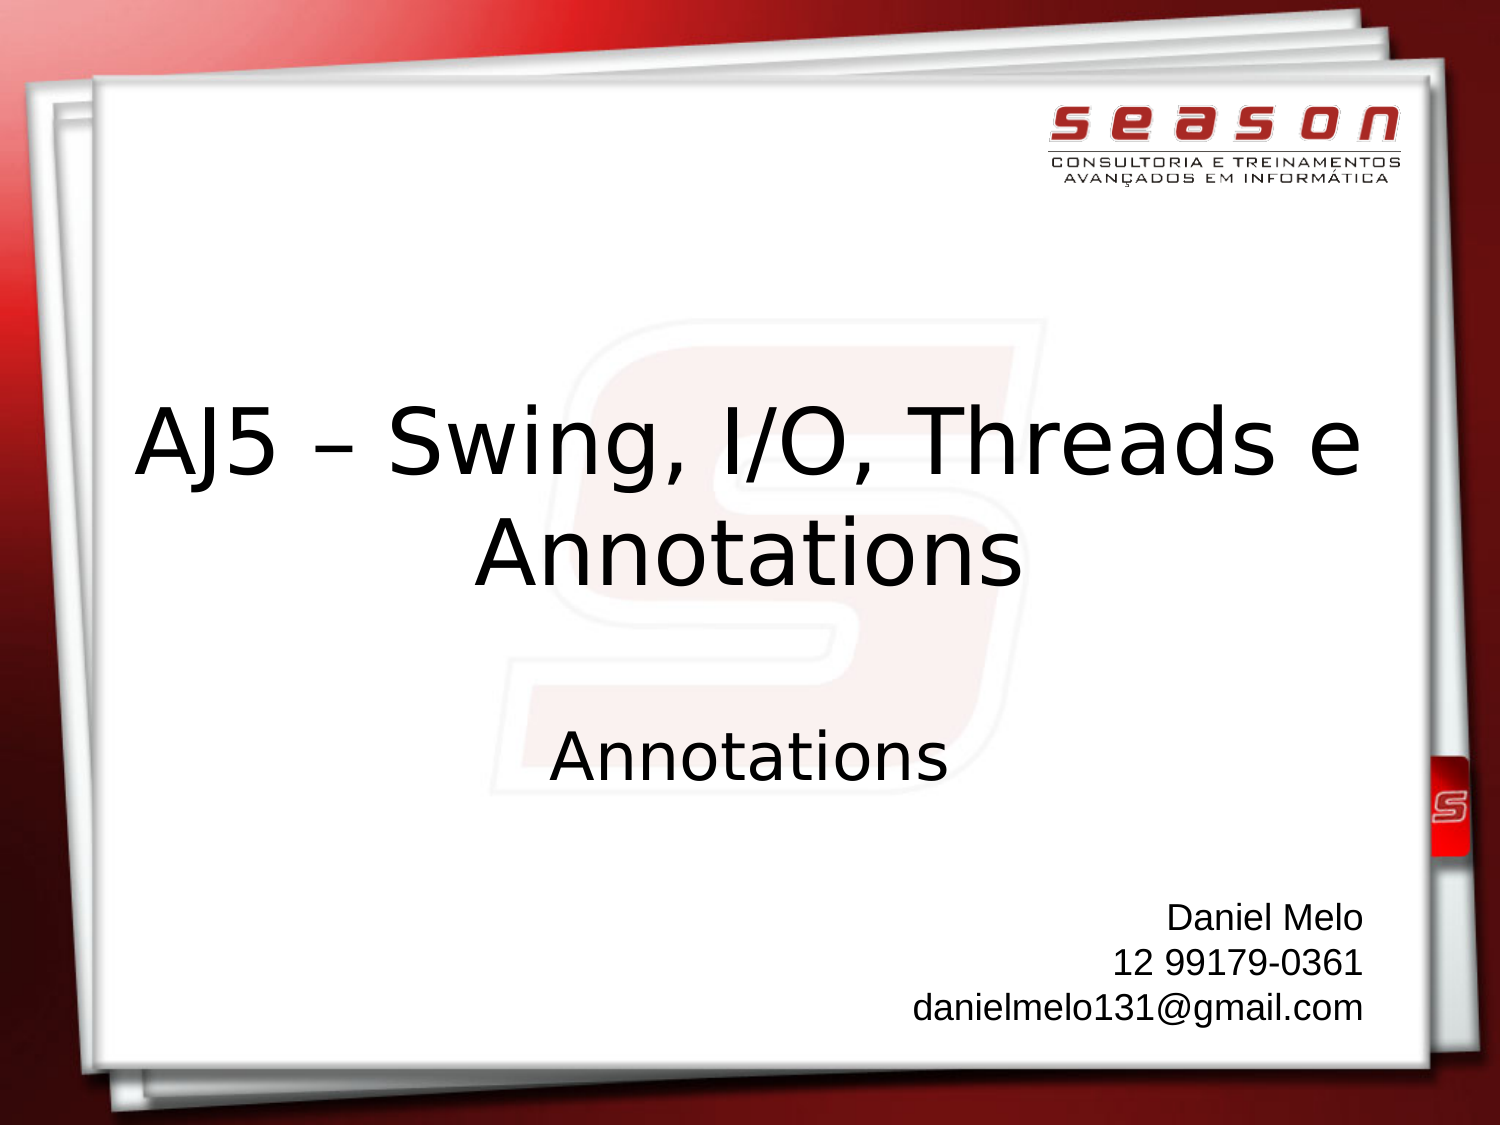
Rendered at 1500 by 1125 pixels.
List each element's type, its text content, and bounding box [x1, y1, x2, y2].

title AJ5 – Swing, I/O, Threads e Annotations Annotations [112, 375, 1388, 801]
text_box Daniel Melo 12 99179-0361 danielmelo131@gmail.com [897, 885, 1382, 1052]
picture [0, 0, 1500, 1125]
